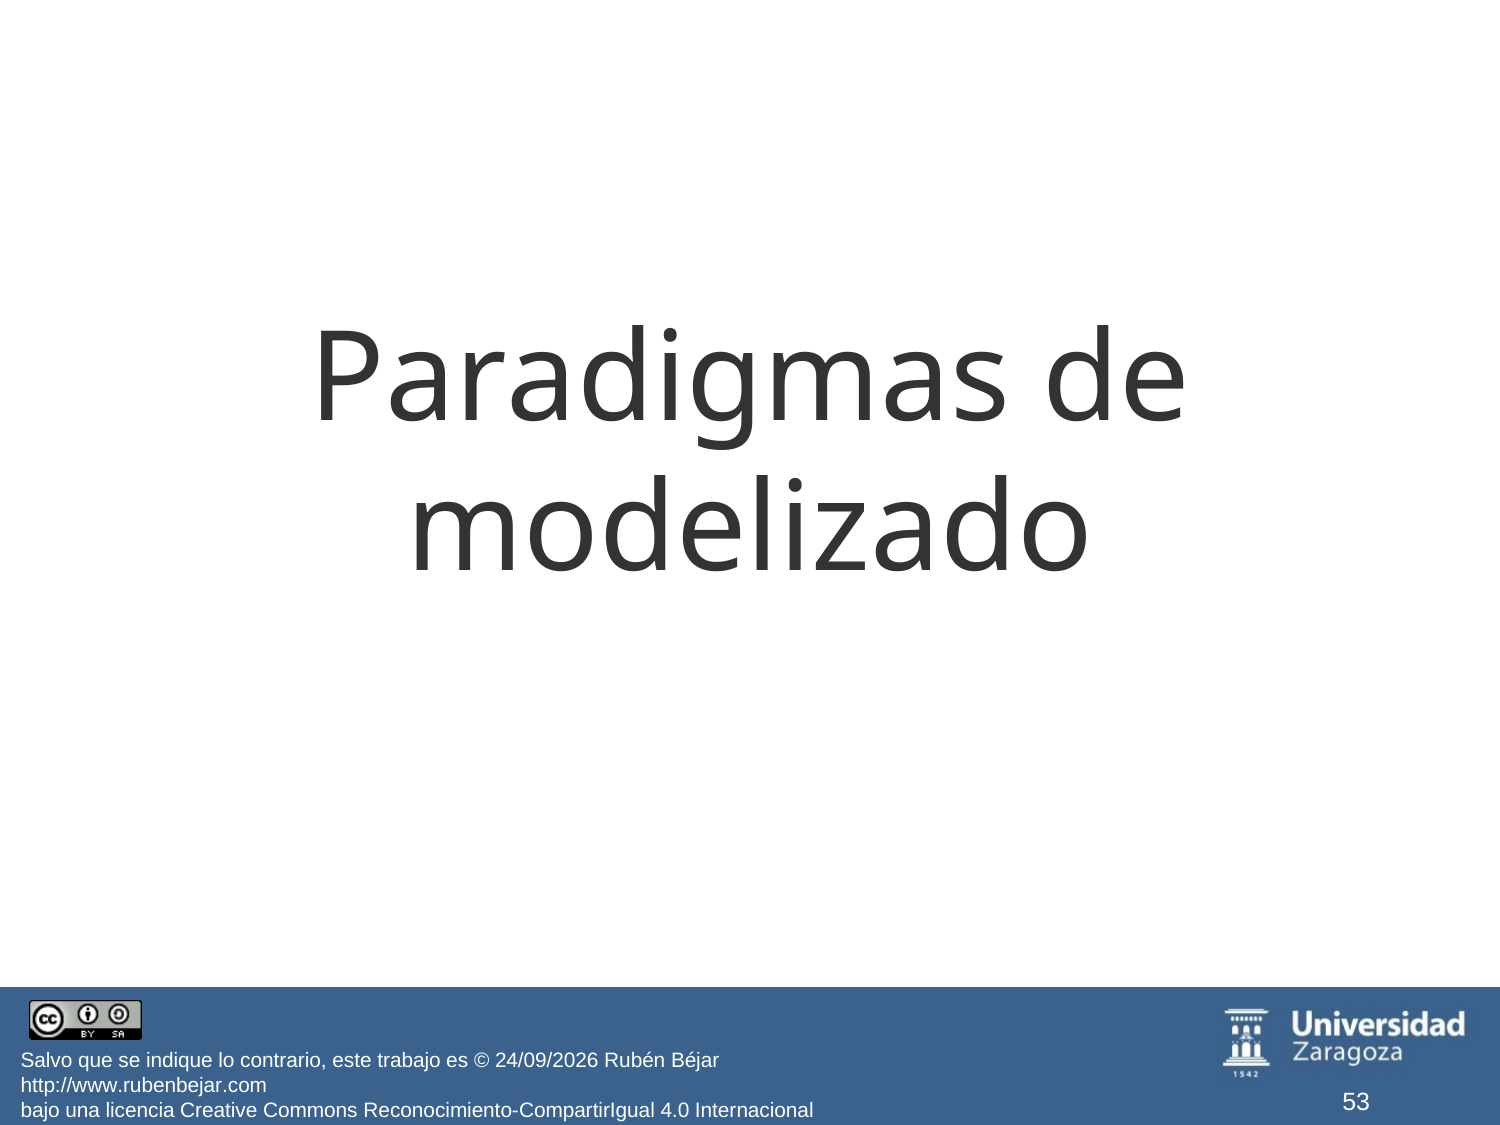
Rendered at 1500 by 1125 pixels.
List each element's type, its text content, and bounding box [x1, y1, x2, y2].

picture [0, 987, 1500, 1125]
text_box Paradigmas de modelizado [169, 307, 1331, 585]
